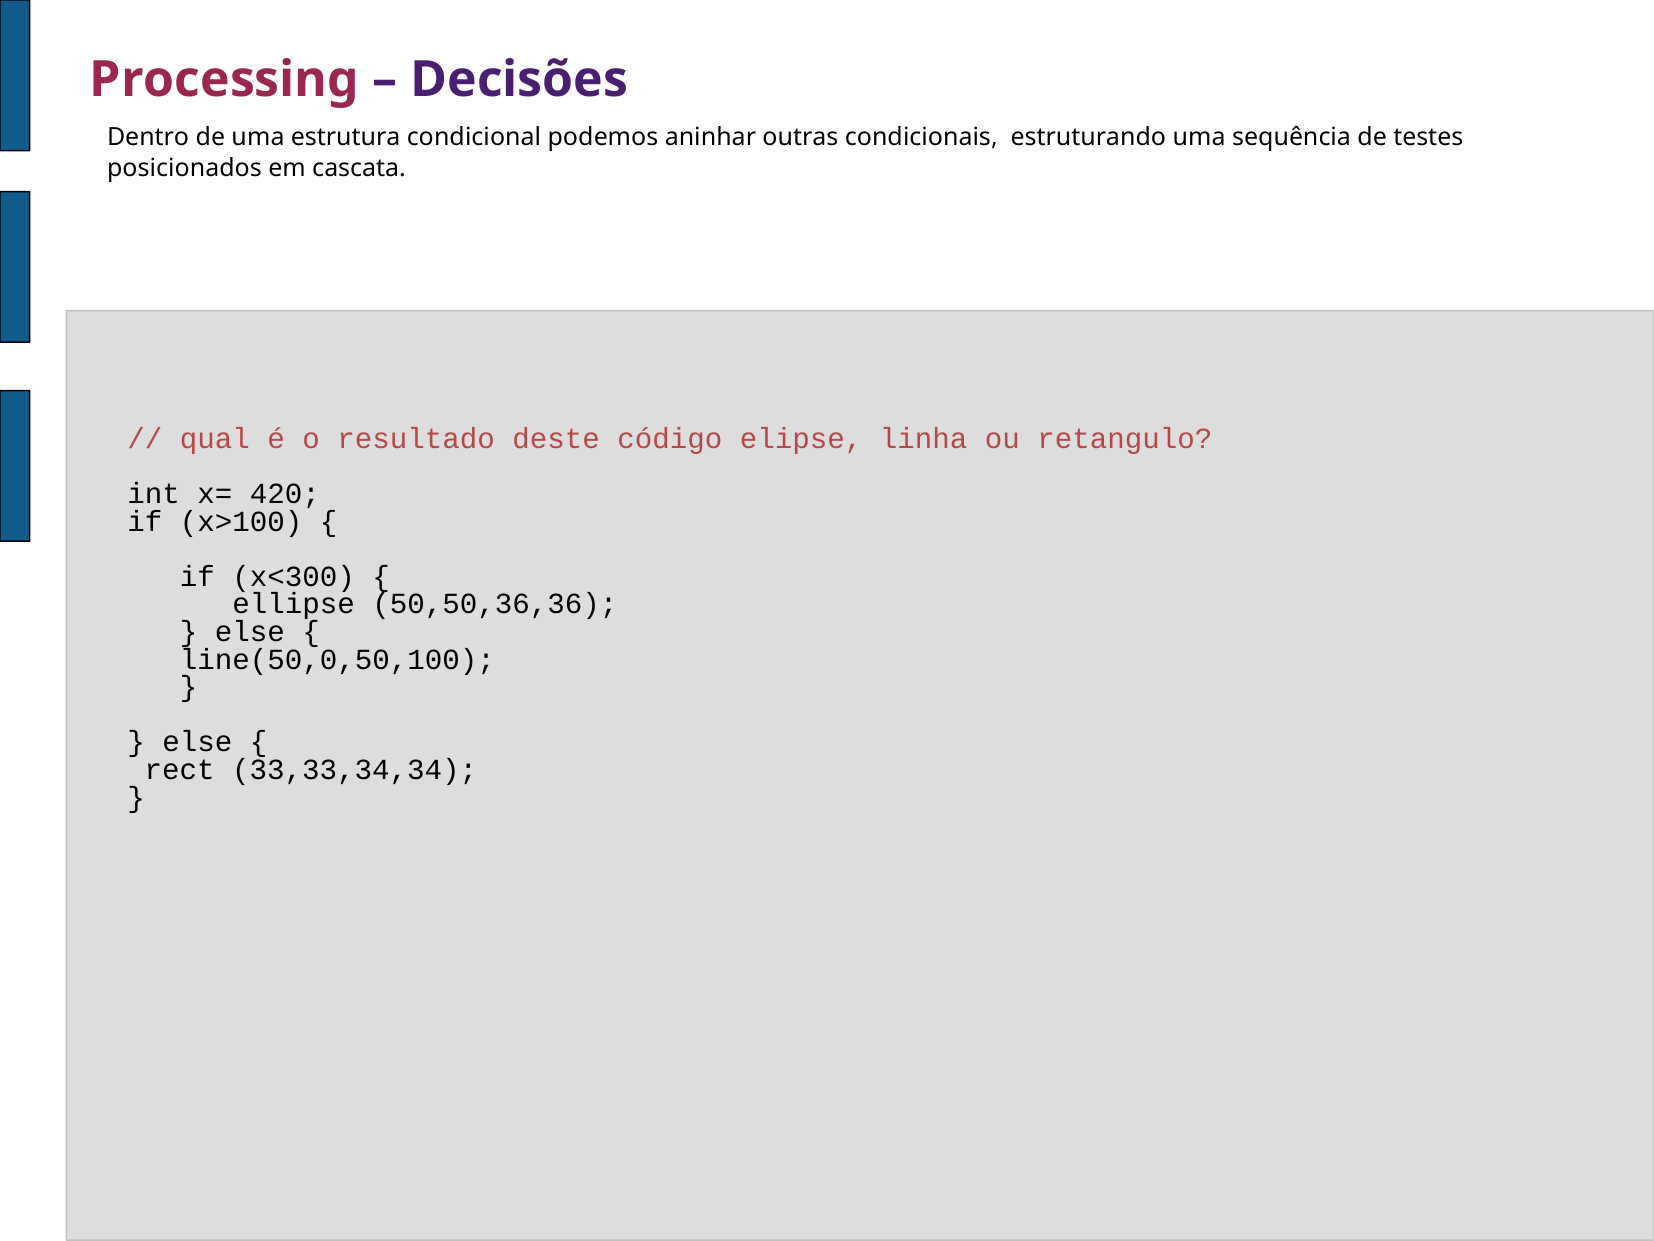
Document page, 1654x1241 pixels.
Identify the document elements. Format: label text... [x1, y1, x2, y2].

text_box Processing – Decisões [75, 37, 1501, 112]
text_box Dentro de uma estrutura condicional podemos aninhar outras condicionais, estruturando uma sequência de testes posicionados em cascata. [72, 112, 1529, 188]
text_box // qual é o resultado deste código elipse, linha ou retangulo? int x= 420; if (x>100) { if (x<300) { ellipse (50,50,36,36); } else { line(50,0,50,100); } } else { rect (33,33,34,34); } [112, 374, 1575, 1088]
